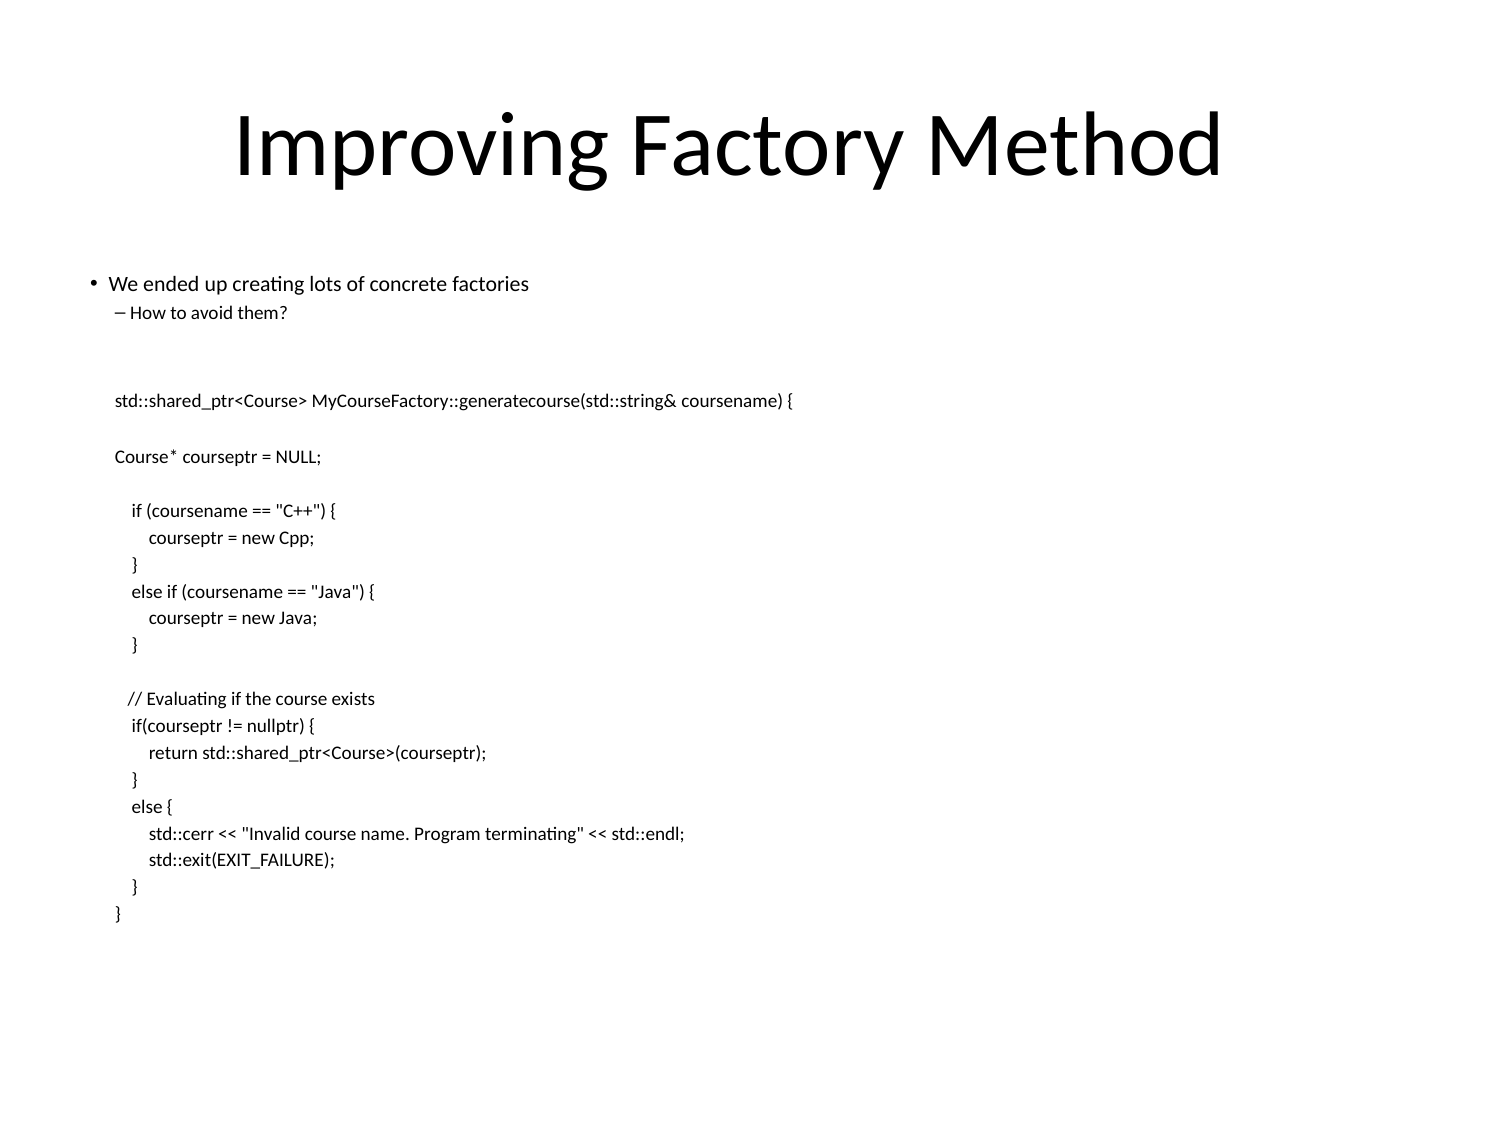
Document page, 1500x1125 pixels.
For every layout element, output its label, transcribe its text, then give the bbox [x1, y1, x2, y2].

list We ended up creating lots of concrete factories How to avoid them? std::shared_ptr<Course> MyCourseFactory::generatecourse(std::string& coursename) { Course* courseptr = NULL; if (coursename == "C++") { courseptr = new Cpp; } else if (coursename == "Java") { courseptr = new Java; } // Evaluating if the course exists if(courseptr != nullptr) { return std::shared_ptr<Course>(courseptr); } else { std::cerr << "Invalid course name. Program terminating" << std::endl; std::exit(EXIT_FAILURE); } } [75, 262, 1425, 1005]
title Improving Factory Method [75, 45, 1425, 233]
